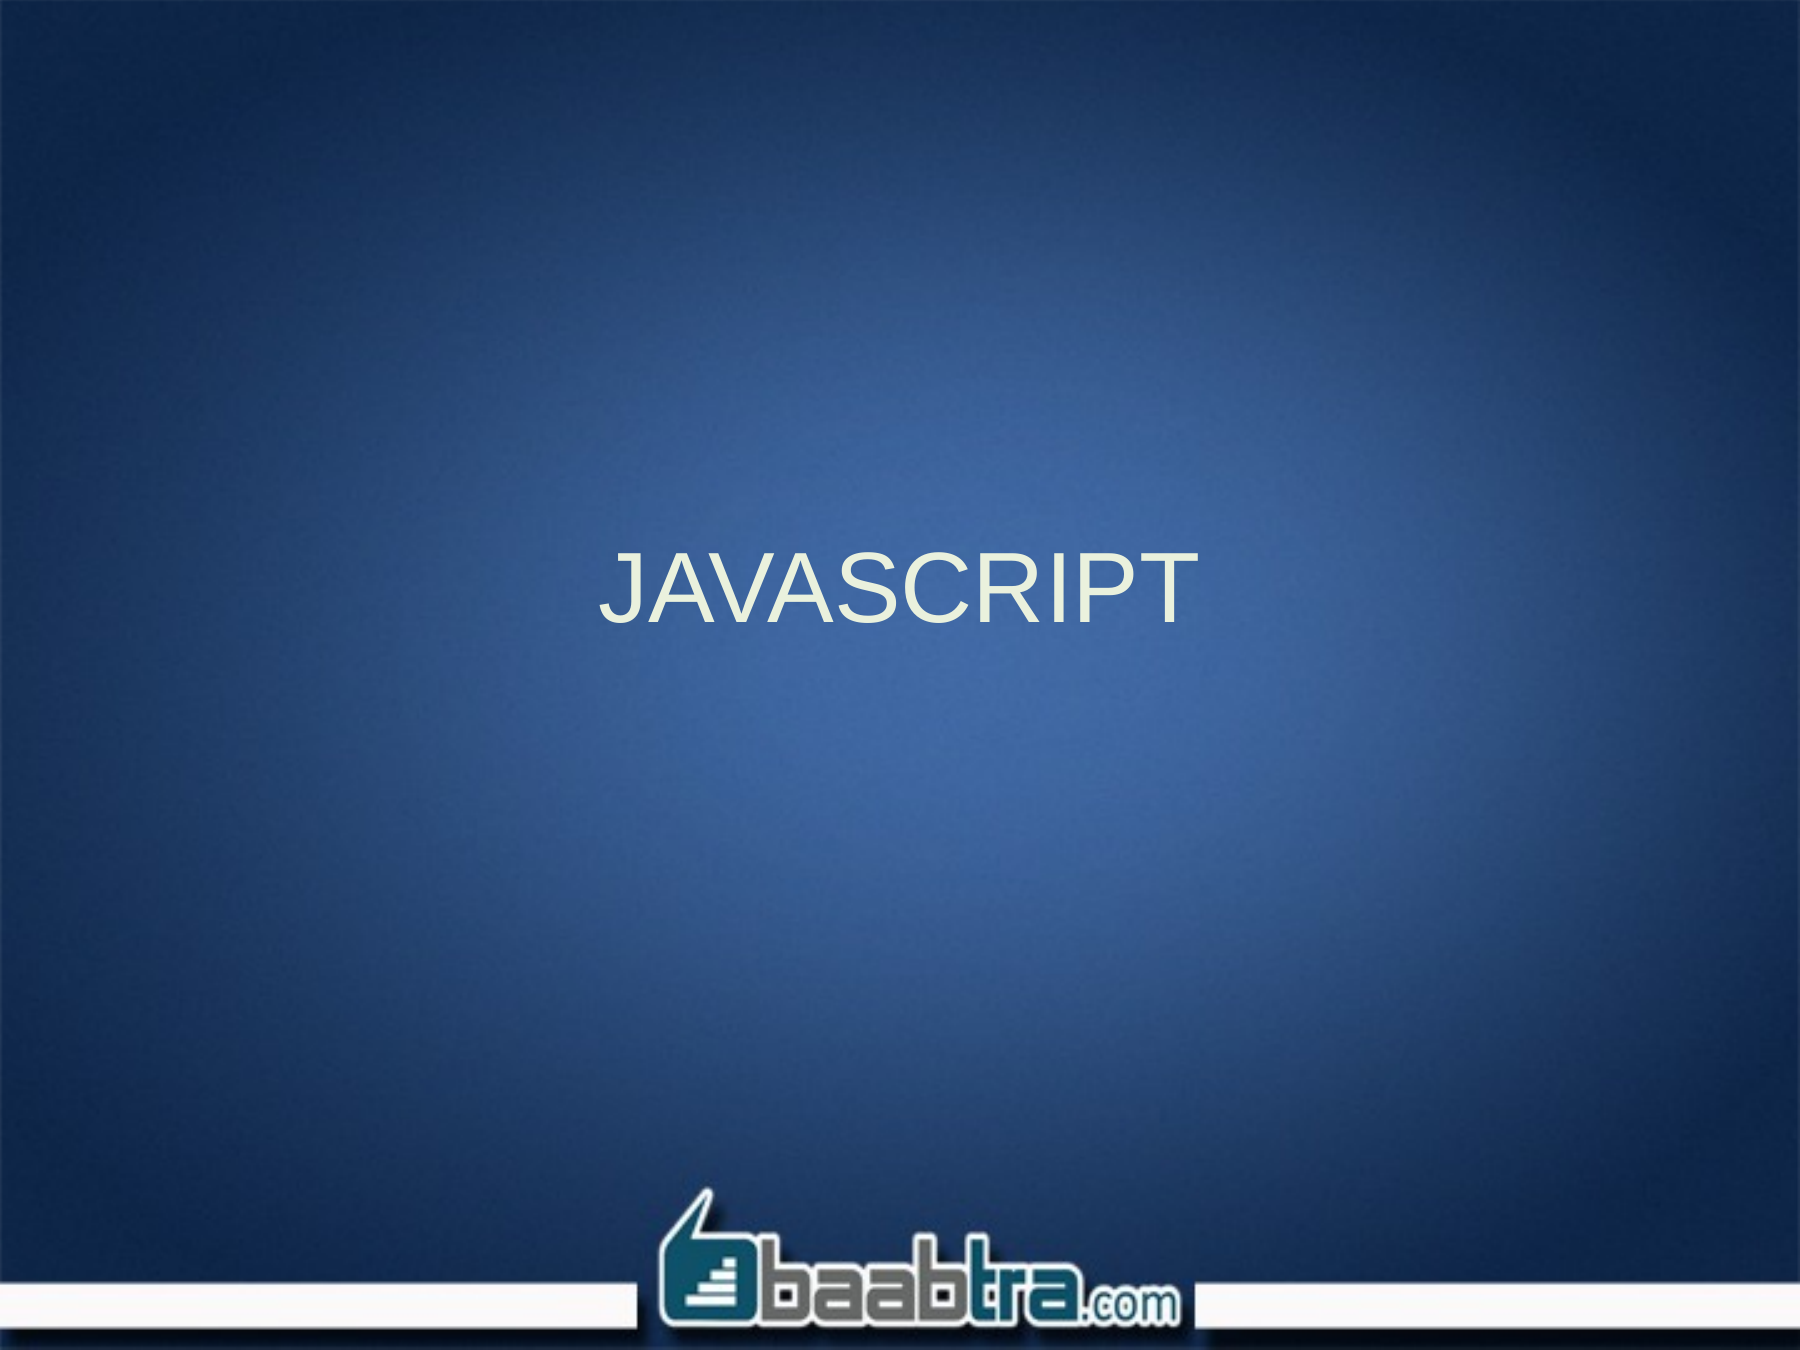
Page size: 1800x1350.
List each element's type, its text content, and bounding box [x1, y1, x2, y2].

picture [0, 0, 1800, 1350]
title JAVASCRIPT [90, 470, 1710, 695]
